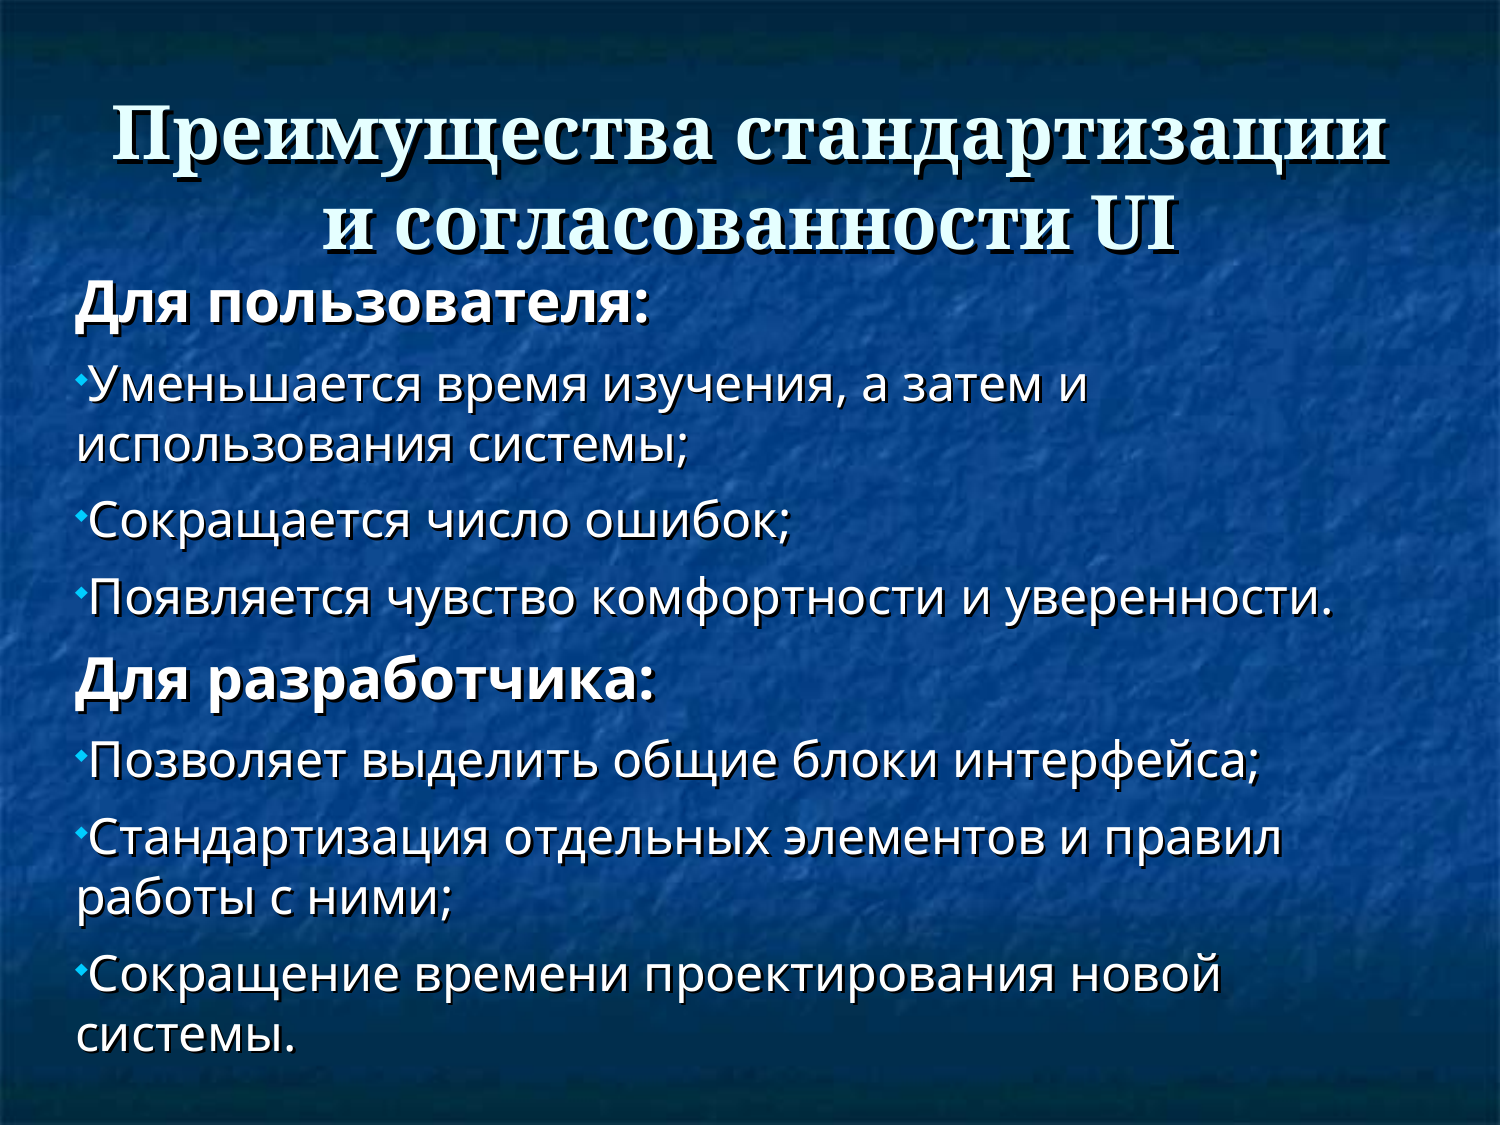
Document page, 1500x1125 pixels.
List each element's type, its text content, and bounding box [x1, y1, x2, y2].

title Преимущества стандартизации и согласованности UI [75, 57, 1426, 293]
picture [0, 0, 1500, 1125]
subtitle Для пользователя: Уменьшается время изучения, а затем и использования системы; Сокращается число ошибок; Появляется чувство комфортности и уверенности. Для разработчика: Позволяет выделить общие блоки интерфейса; Стандартизация отдельных элементов и правил работы с ними; Сокращение времени проектирования новой системы. [75, 294, 1426, 1031]
